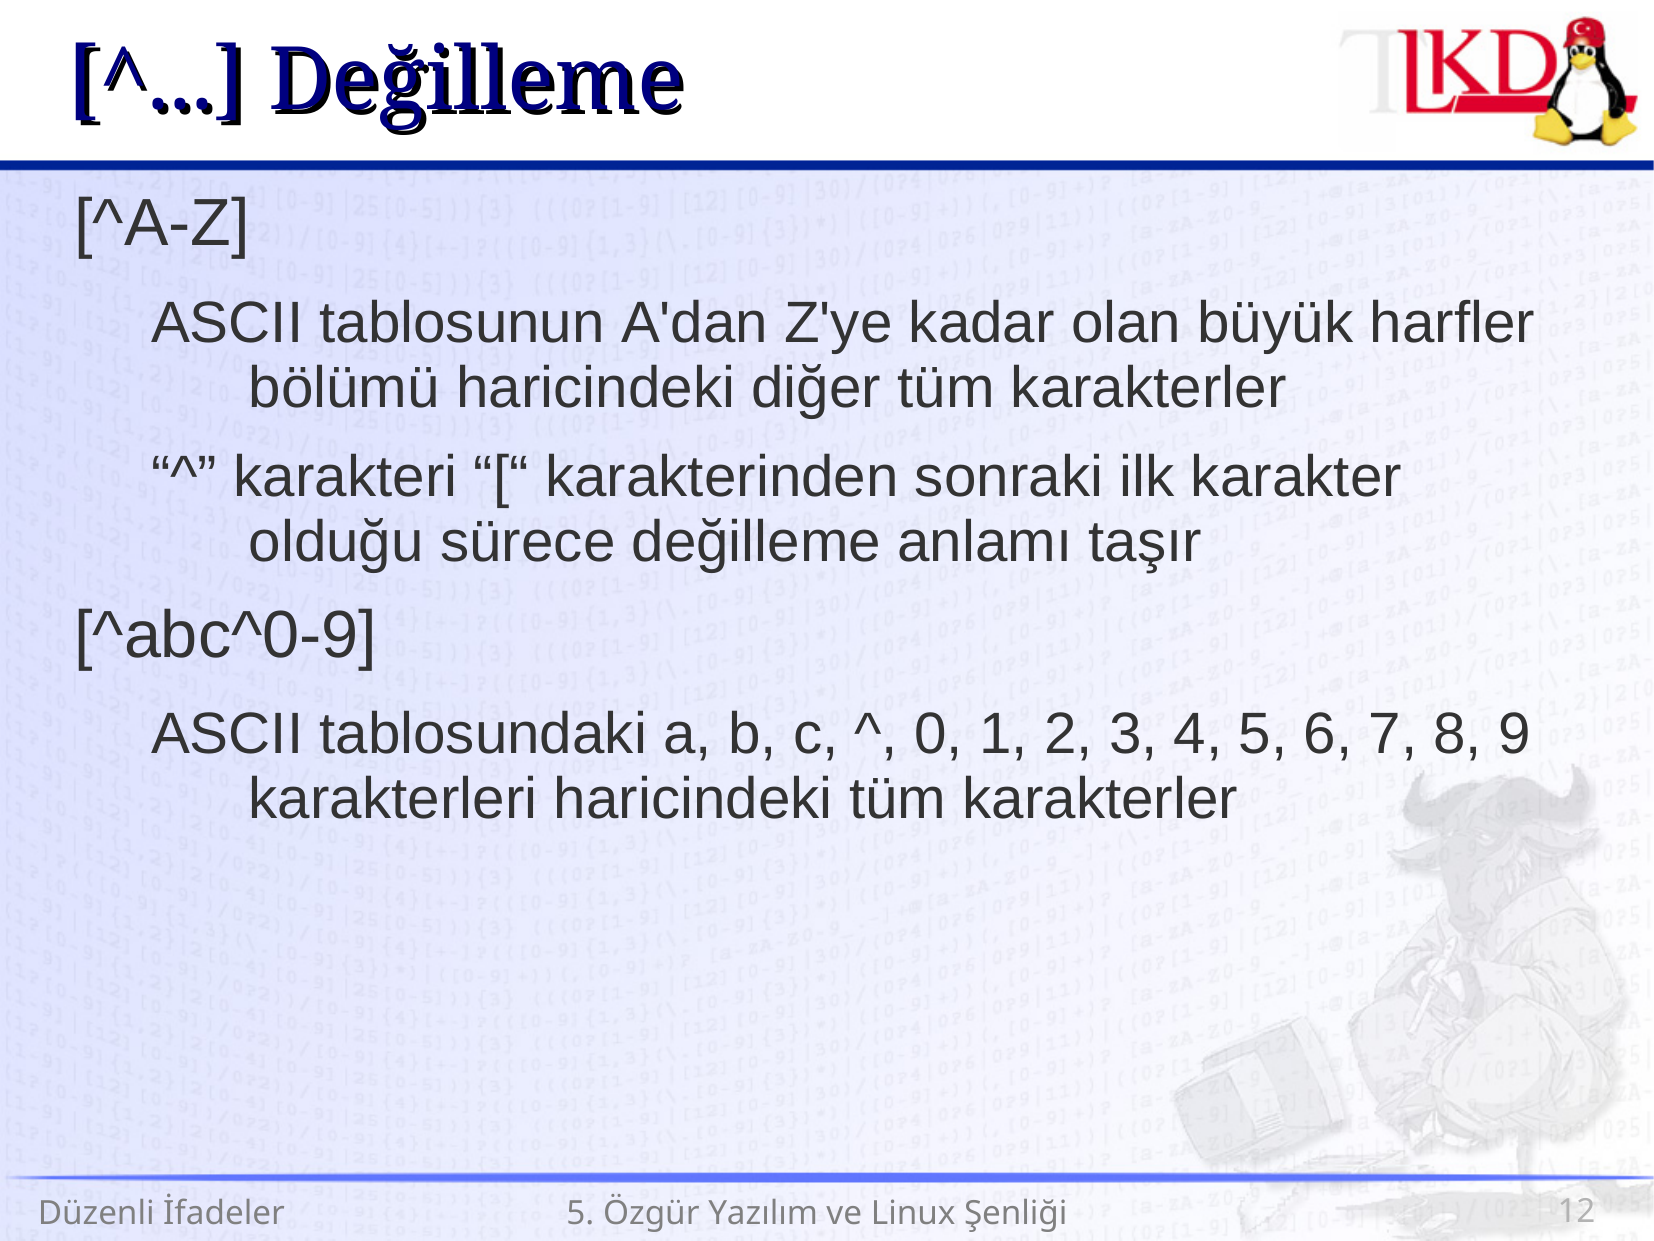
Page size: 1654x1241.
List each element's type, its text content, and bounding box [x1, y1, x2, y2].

picture [0, 0, 1654, 1241]
list [^A-Z] ASCII tablosunun A'dan Z'ye kadar olan büyük harfler bölümü haricindeki diğer tüm karakterler “^” karakteri “[“ karakterinden sonraki ilk karakter olduğu sürece değilleme anlamı taşır [^abc^0-9] ASCII tablosundaki a, b, c, ^, 0, 1, 2, 3, 4, 5, 6, 7, 8, 9 karakterleri haricindeki tüm karakterler [56, 185, 1595, 1127]
title [^...] Değilleme [67, 13, 1399, 138]
